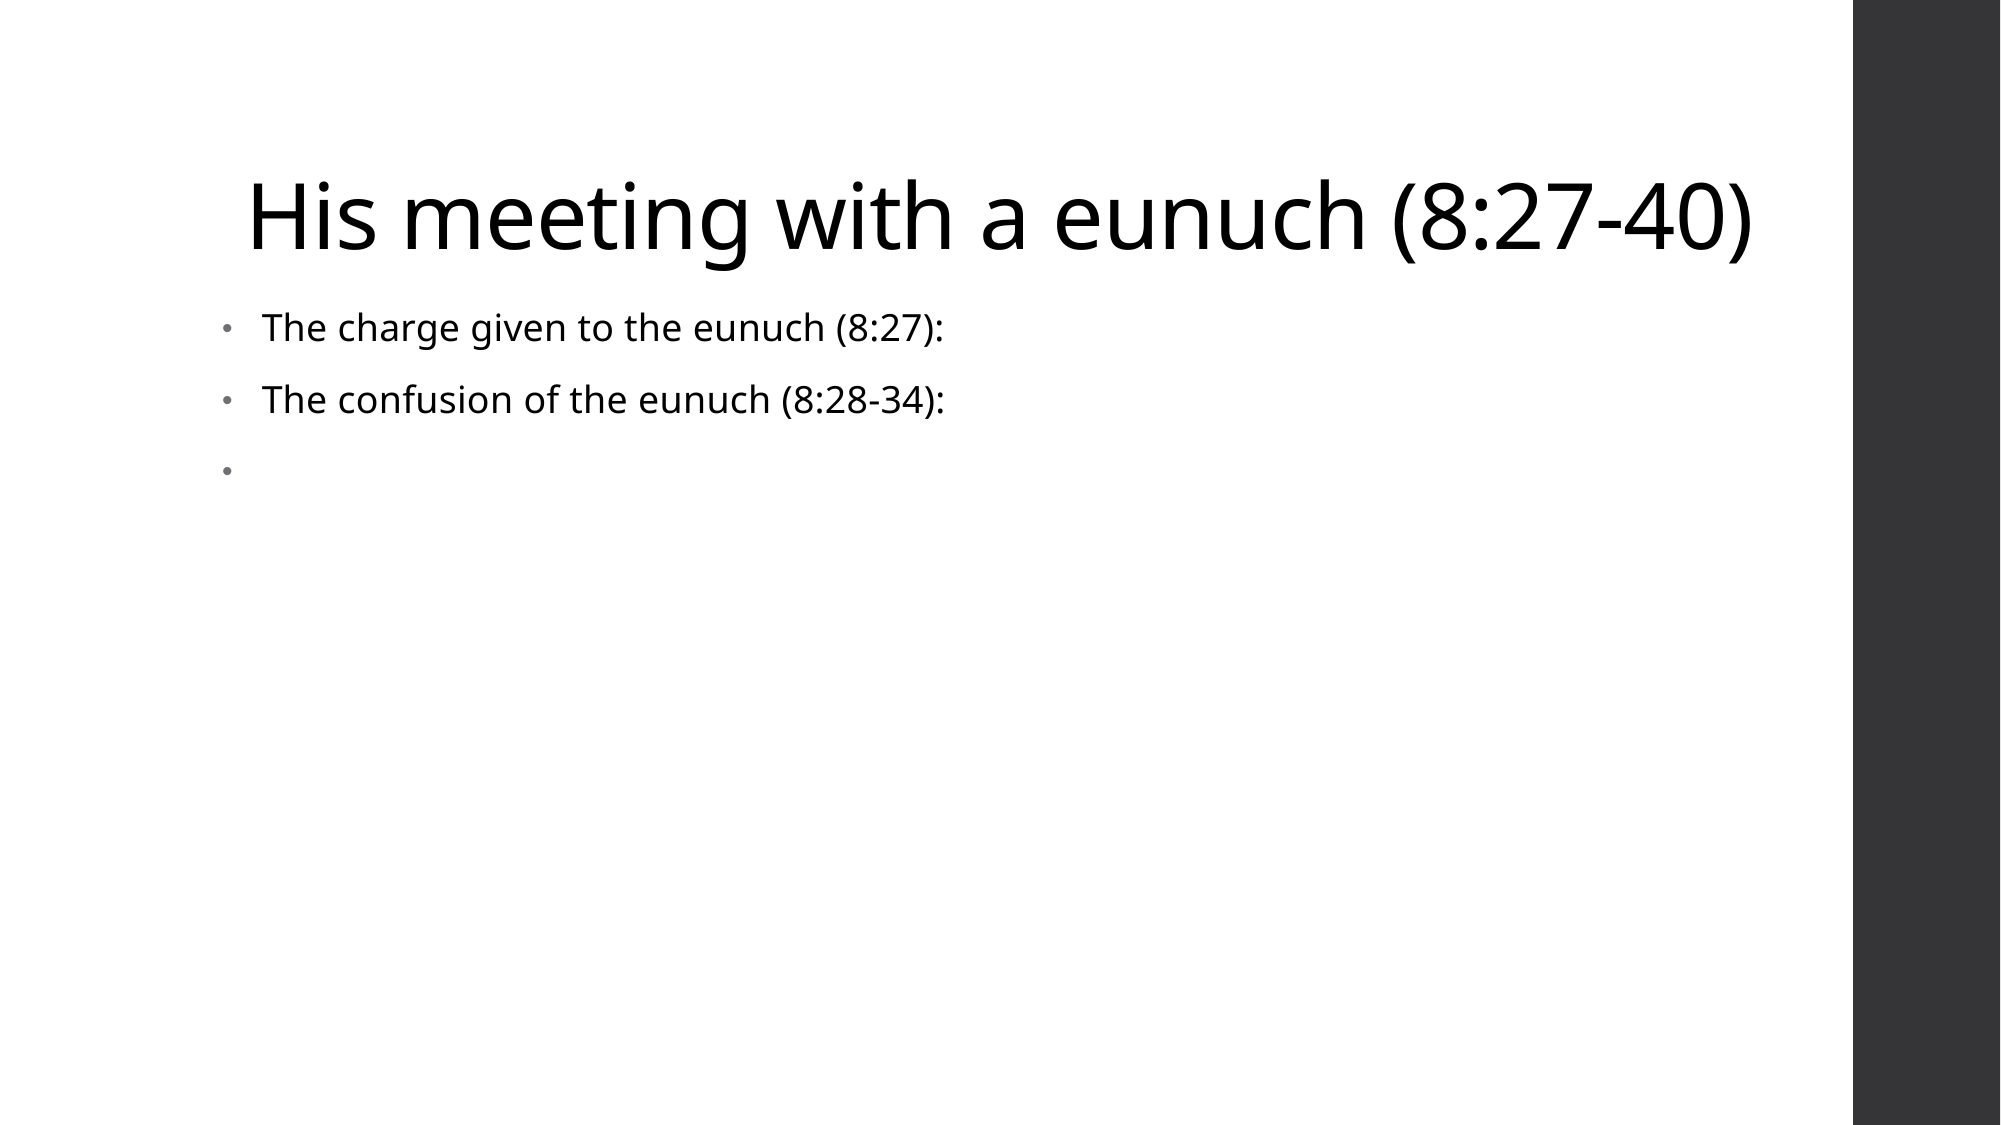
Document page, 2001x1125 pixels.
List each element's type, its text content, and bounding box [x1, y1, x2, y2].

list The charge given to the eunuch (8:27): The confusion of the eunuch (8:28-34): [206, 299, 1617, 1014]
title His meeting with a eunuch (8:27-40) [206, 60, 1797, 278]
